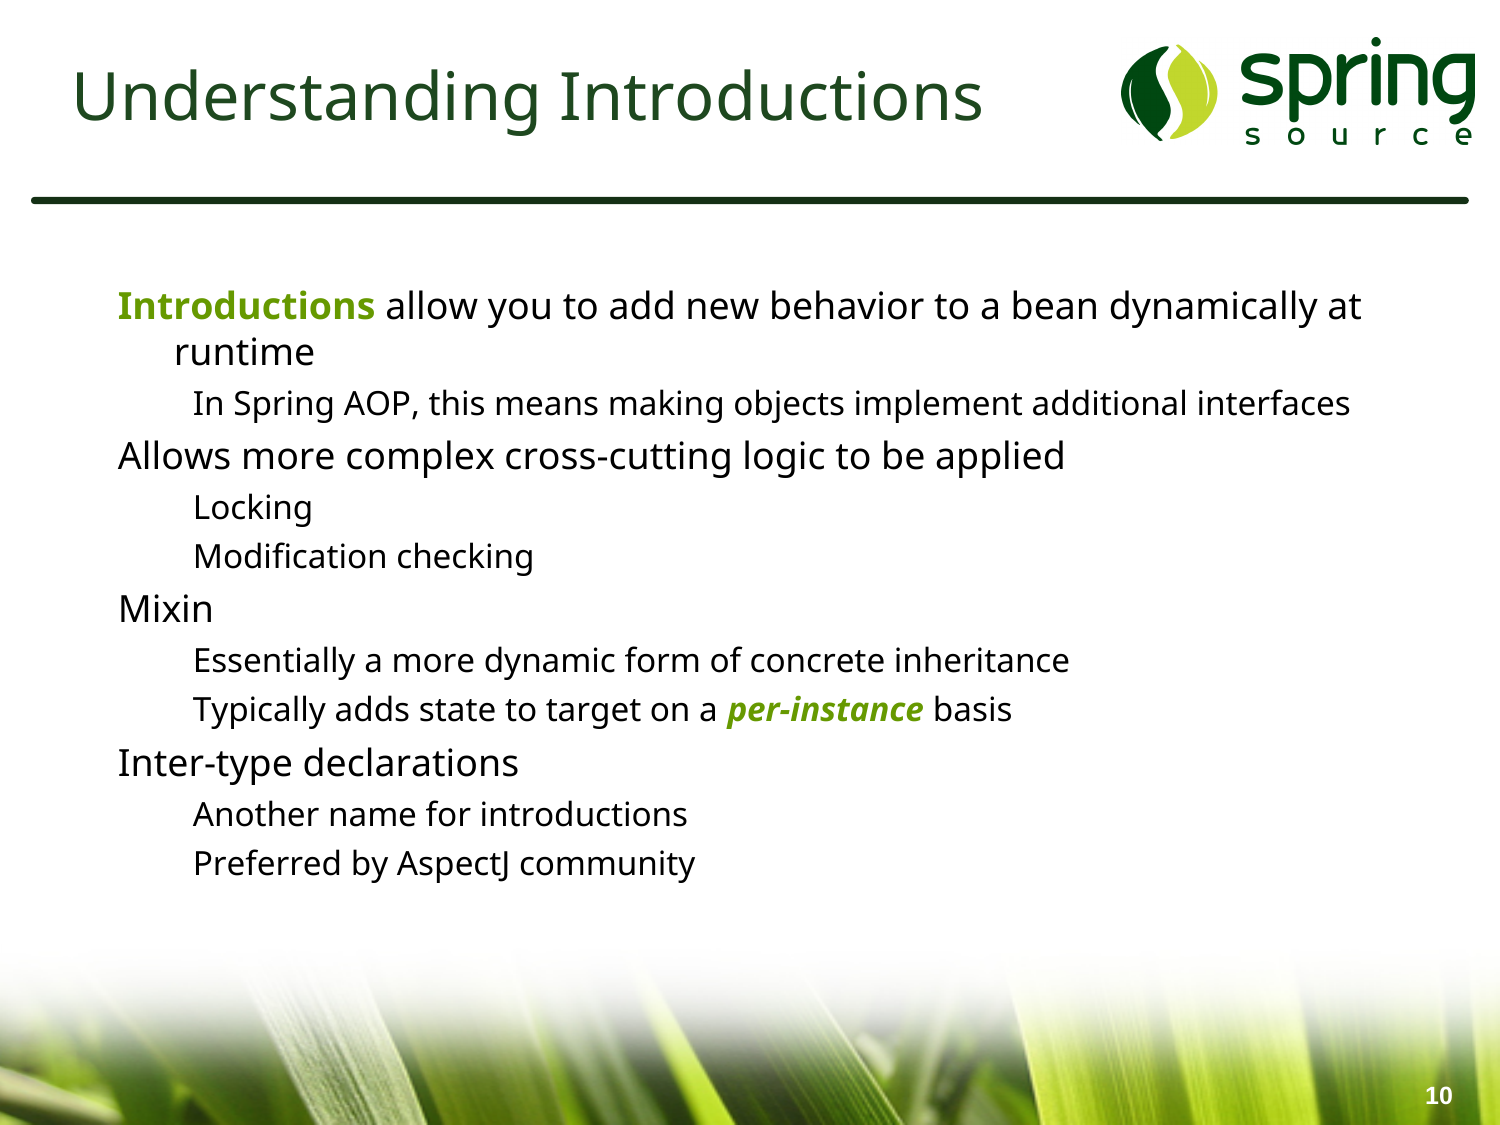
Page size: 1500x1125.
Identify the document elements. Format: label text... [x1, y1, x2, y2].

picture [0, 944, 1500, 1125]
list Introductions allow you to add new behavior to a bean dynamically at runtime In Spring AOP, this means making objects implement additional interfaces Allows more complex cross-cutting logic to be applied Locking Modification checking Mixin Essentially a more dynamic form of concrete inheritance Typically adds state to target on a per-instance basis Inter-type declarations Another name for introductions Preferred by AspectJ community [103, 275, 1394, 938]
picture [1121, 37, 1475, 145]
title Understanding Introductions [56, 13, 1089, 176]
